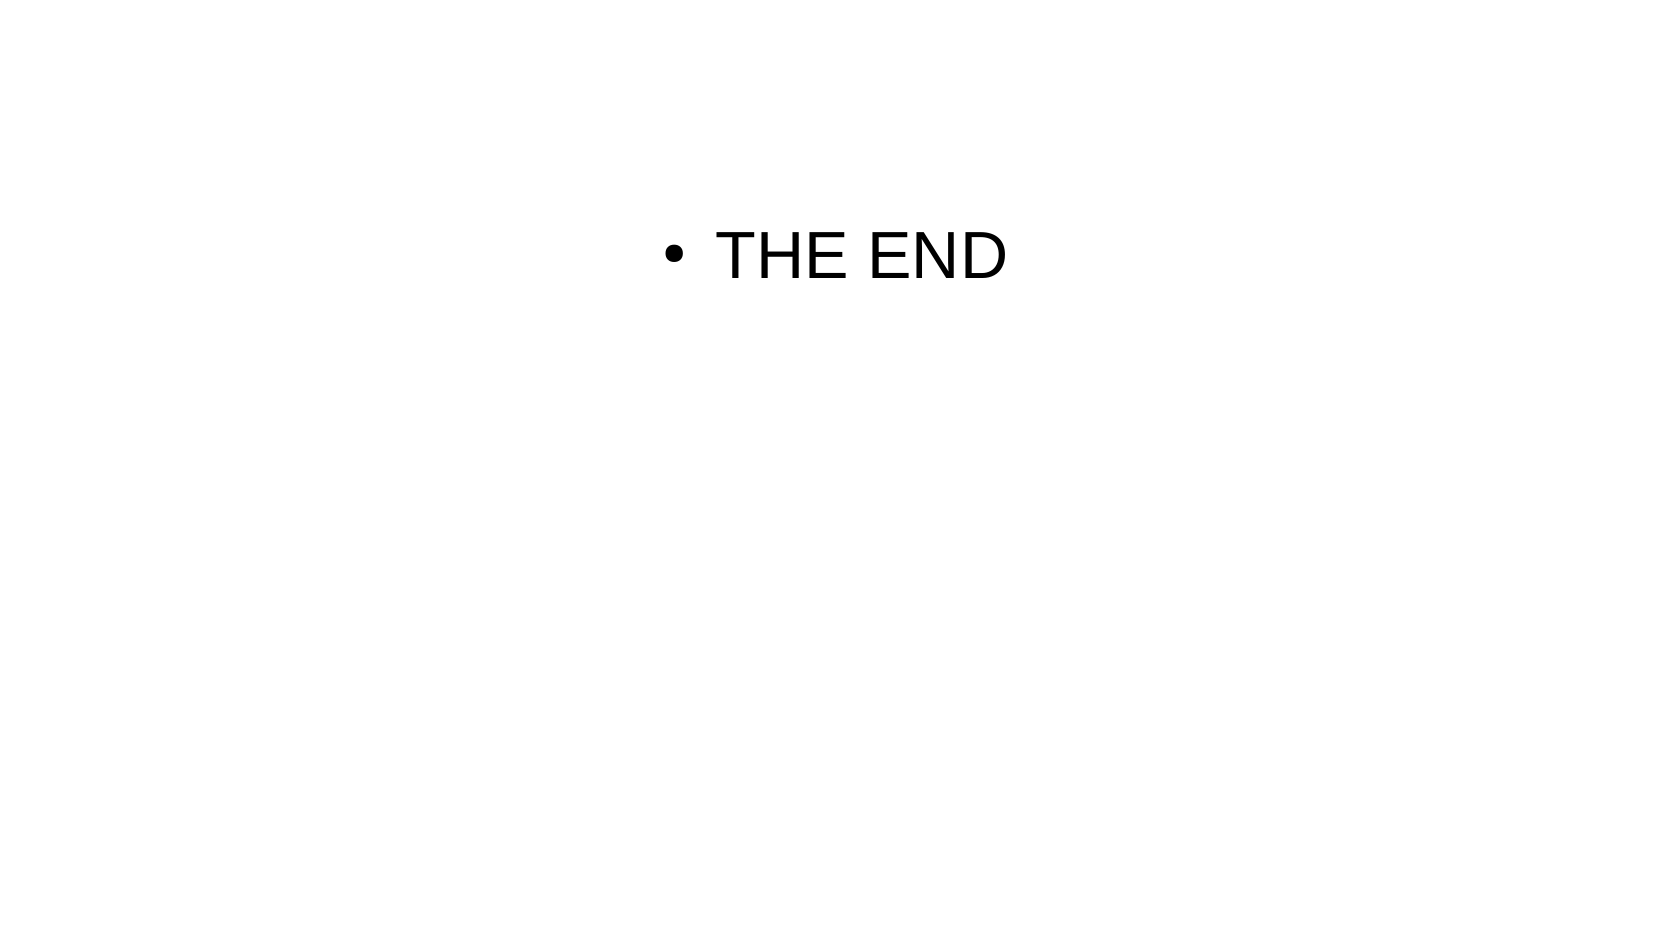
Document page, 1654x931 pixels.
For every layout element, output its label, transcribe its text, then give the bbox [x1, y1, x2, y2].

list THE END [82, 217, 1571, 758]
